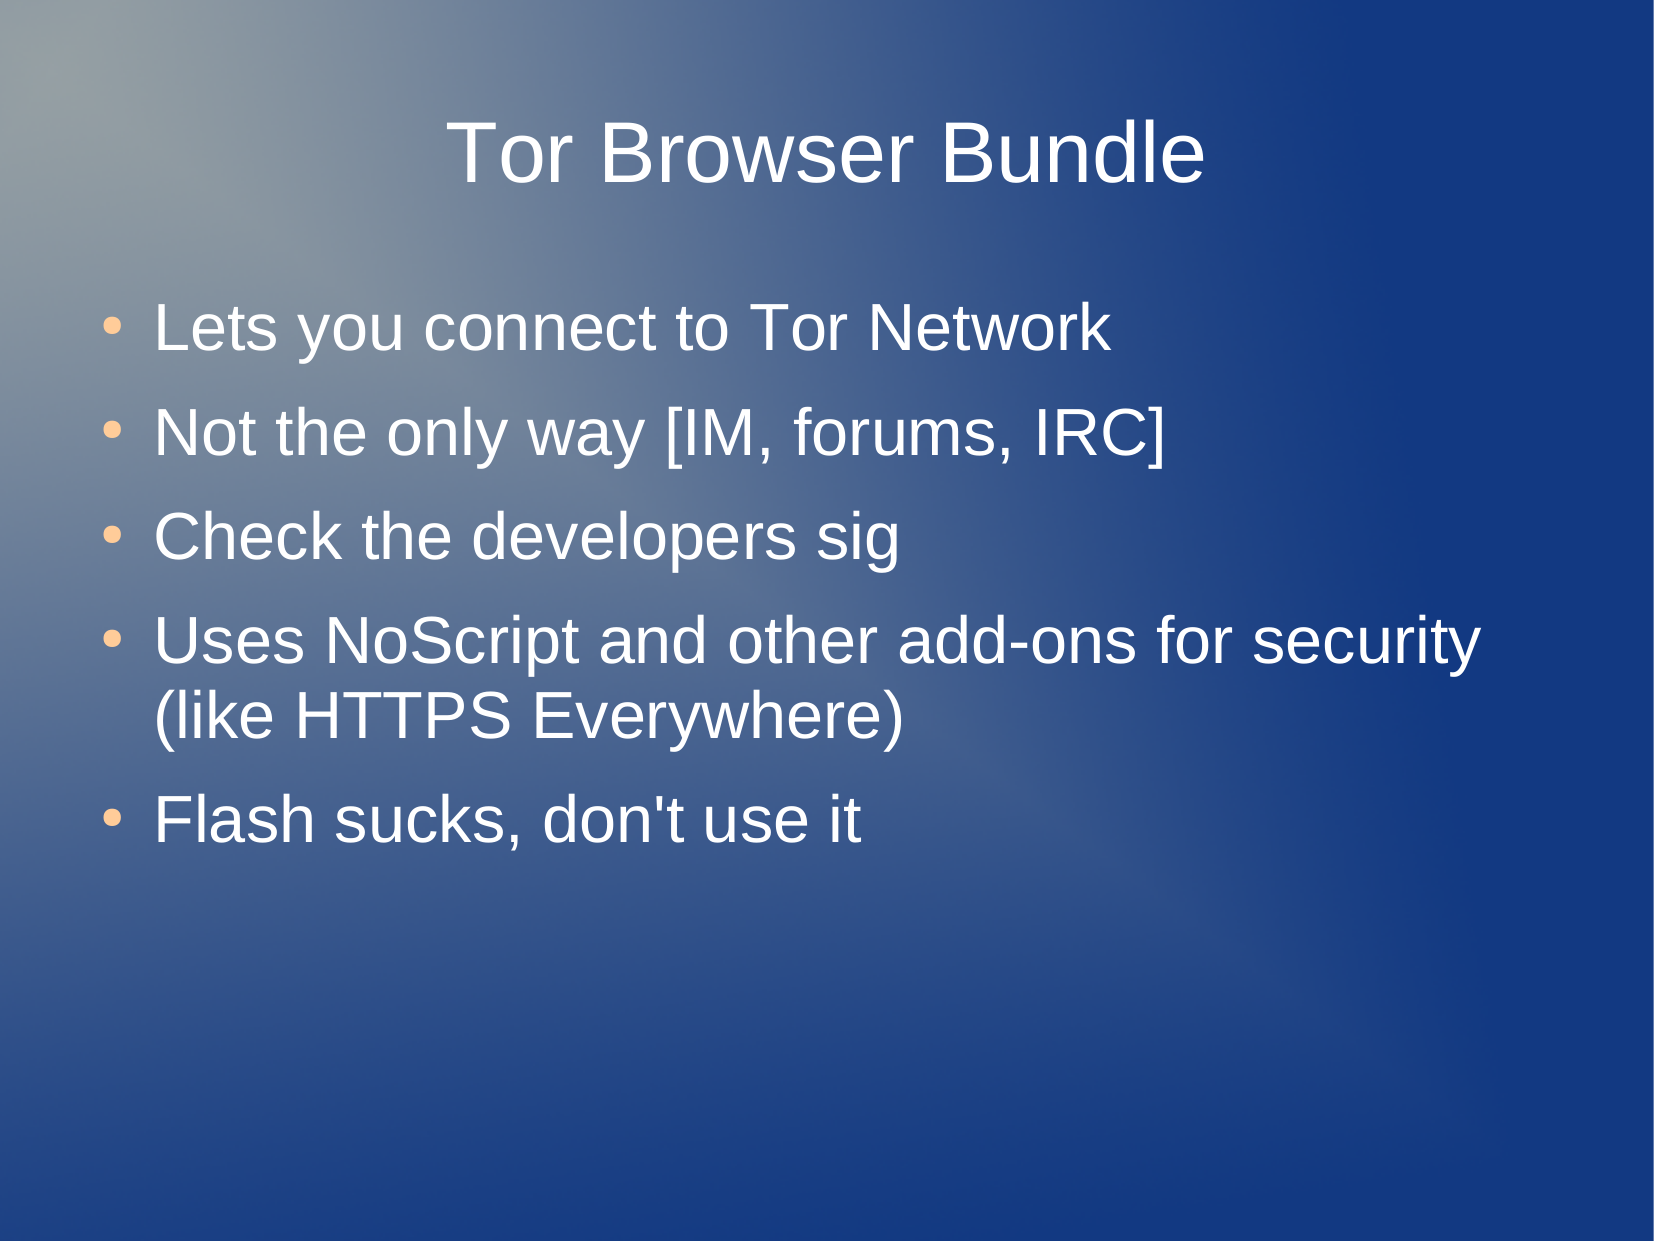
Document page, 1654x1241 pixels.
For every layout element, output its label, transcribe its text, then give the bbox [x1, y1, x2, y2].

list Lets you connect to Tor Network Not the only way [IM, forums, IRC] Check the developers sig Uses NoScript and other add-ons for security (like HTTPS Everywhere) Flash sucks, don't use it [82, 290, 1571, 1010]
title Tor Browser Bundle [82, 49, 1571, 257]
picture [0, 0, 1654, 1241]
